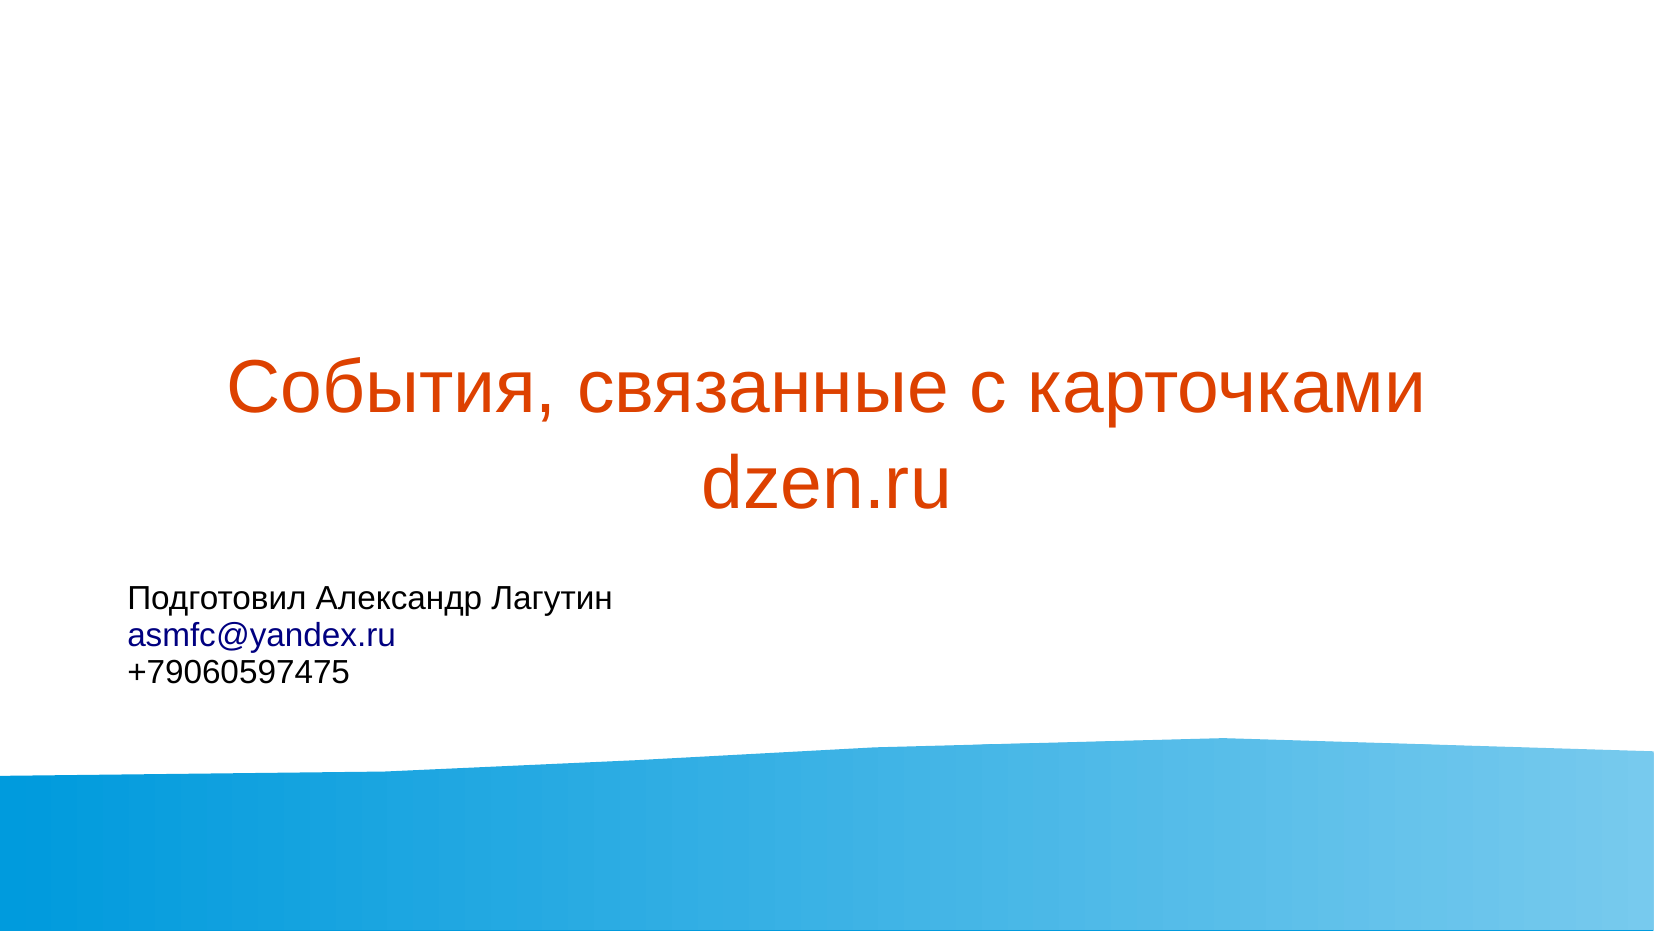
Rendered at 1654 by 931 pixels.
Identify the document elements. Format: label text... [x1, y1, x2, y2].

text_box Подготовил Александр Лагутин asmfc@yandex.ru +79060597475 [112, 571, 788, 698]
title События, связанные с карточками dzen.ru [0, 331, 1654, 526]
